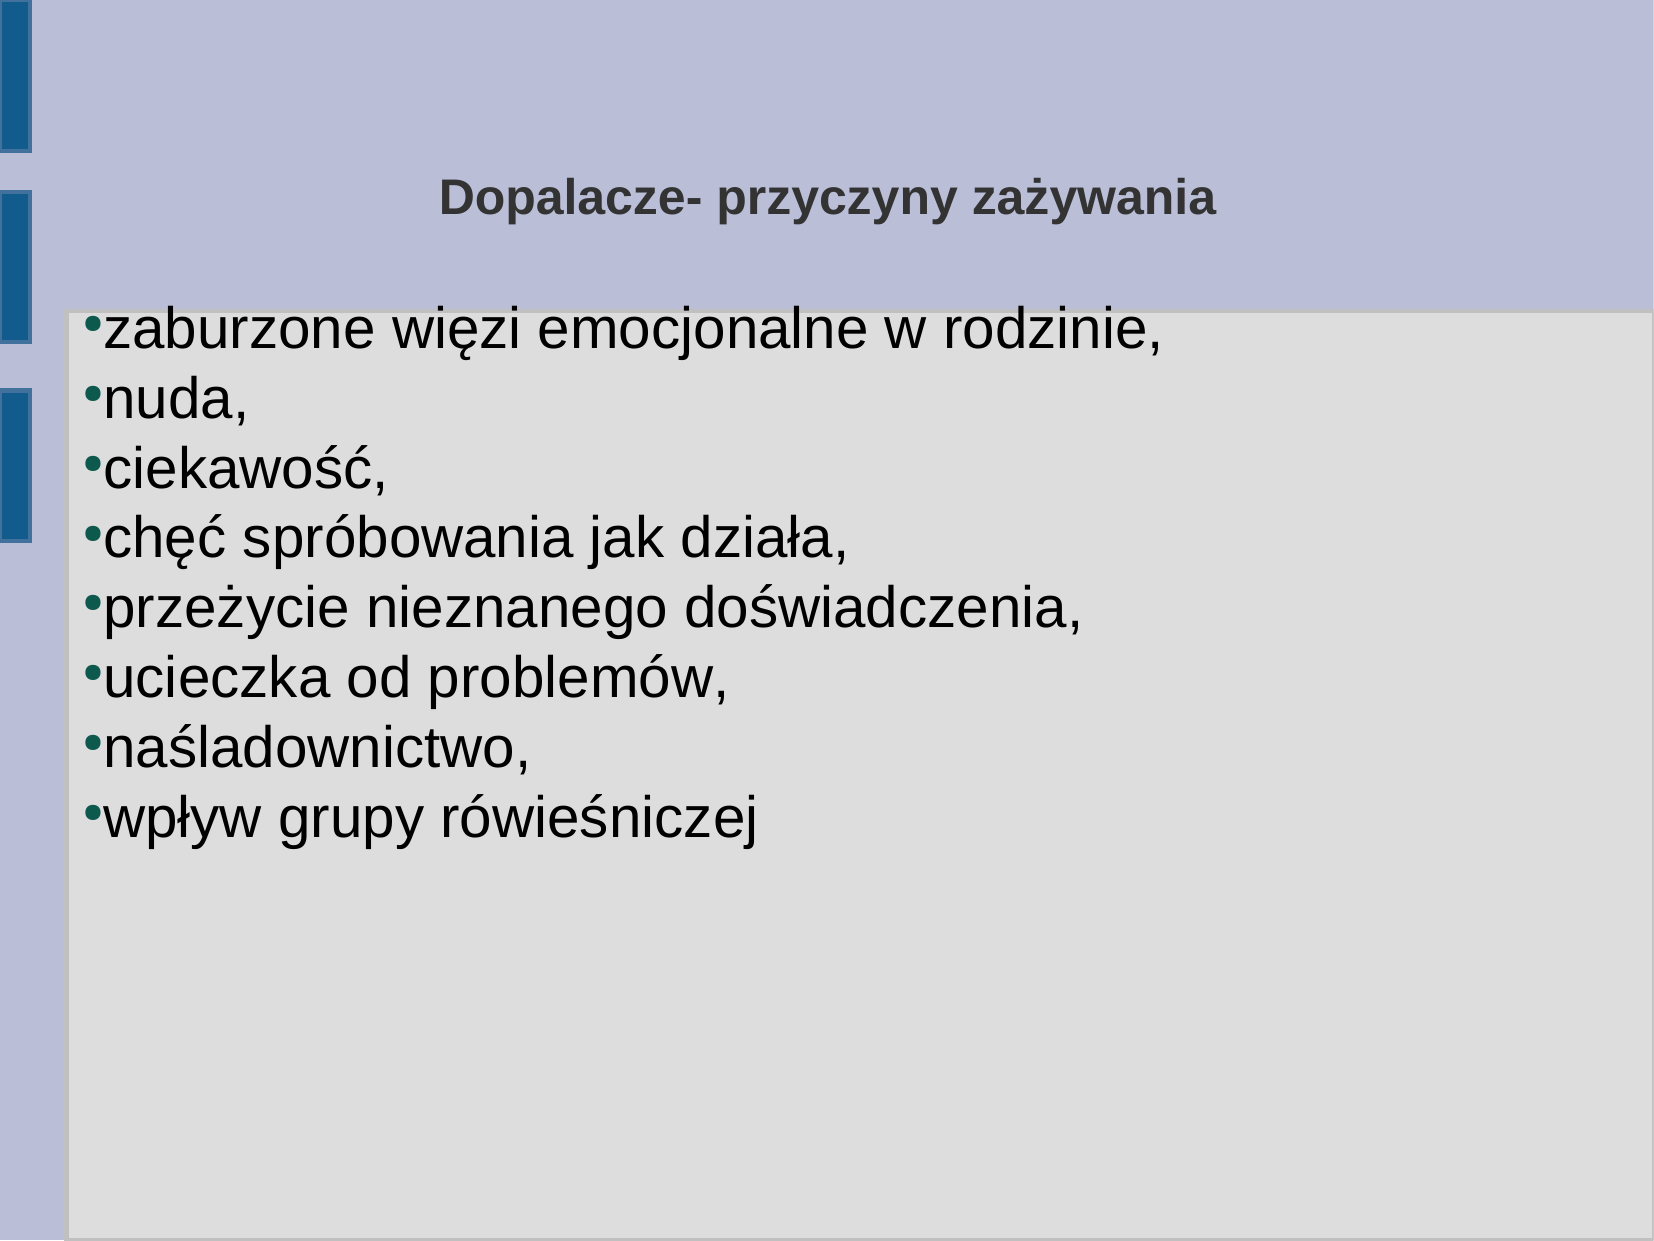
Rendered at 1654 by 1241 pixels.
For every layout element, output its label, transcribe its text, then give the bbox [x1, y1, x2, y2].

list zaburzone więzi emocjonalne w rodzinie, nuda, ciekawość, chęć spróbowania jak działa, przeżycie nieznanego doświadczenia, ucieczka od problemów, naśladownictwo, wpływ grupy rówieśniczej [82, 290, 1571, 1109]
title Dopalacze- przyczyny zażywania [121, 91, 1534, 290]
